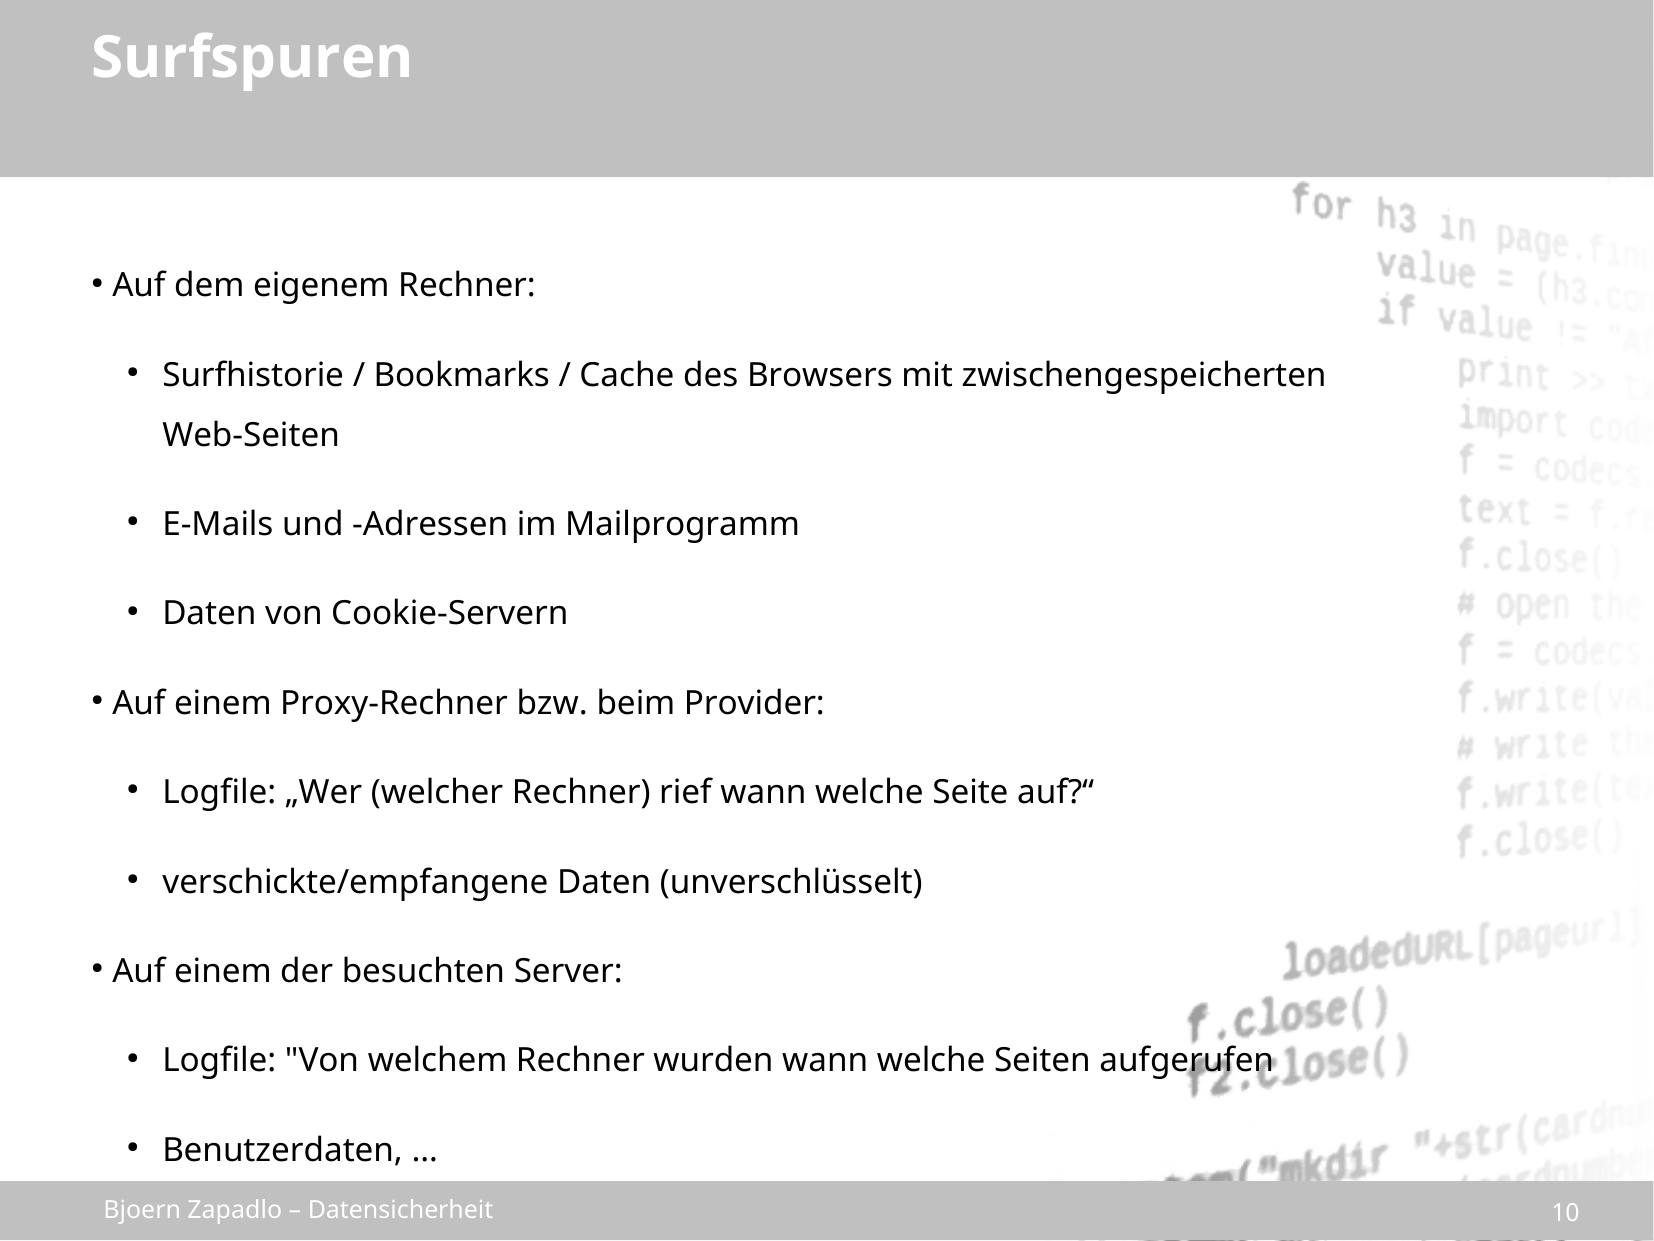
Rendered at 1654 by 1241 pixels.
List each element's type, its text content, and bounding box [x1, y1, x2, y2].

text_box Surfspuren [76, 17, 1444, 98]
picture [0, 178, 1654, 1181]
text_box Auf dem eigenem Rechner: Surfhistorie / Bookmarks / Cache des Browsers mit zwischengespeicherten Web-Seiten E-Mails und -Adressen im Mailprogramm Daten von Cookie-Servern Auf einem Proxy-Rechner bzw. beim Provider: Logfile: „Wer (welcher Rechner) rief wann welche Seite auf?“ verschickte/empfangene Daten (unverschlüsselt) Auf einem der besuchten Server: Logfile: "Von welchem Rechner wurden wann welche Seiten aufgerufen Benutzerdaten, … [76, 236, 1432, 1176]
